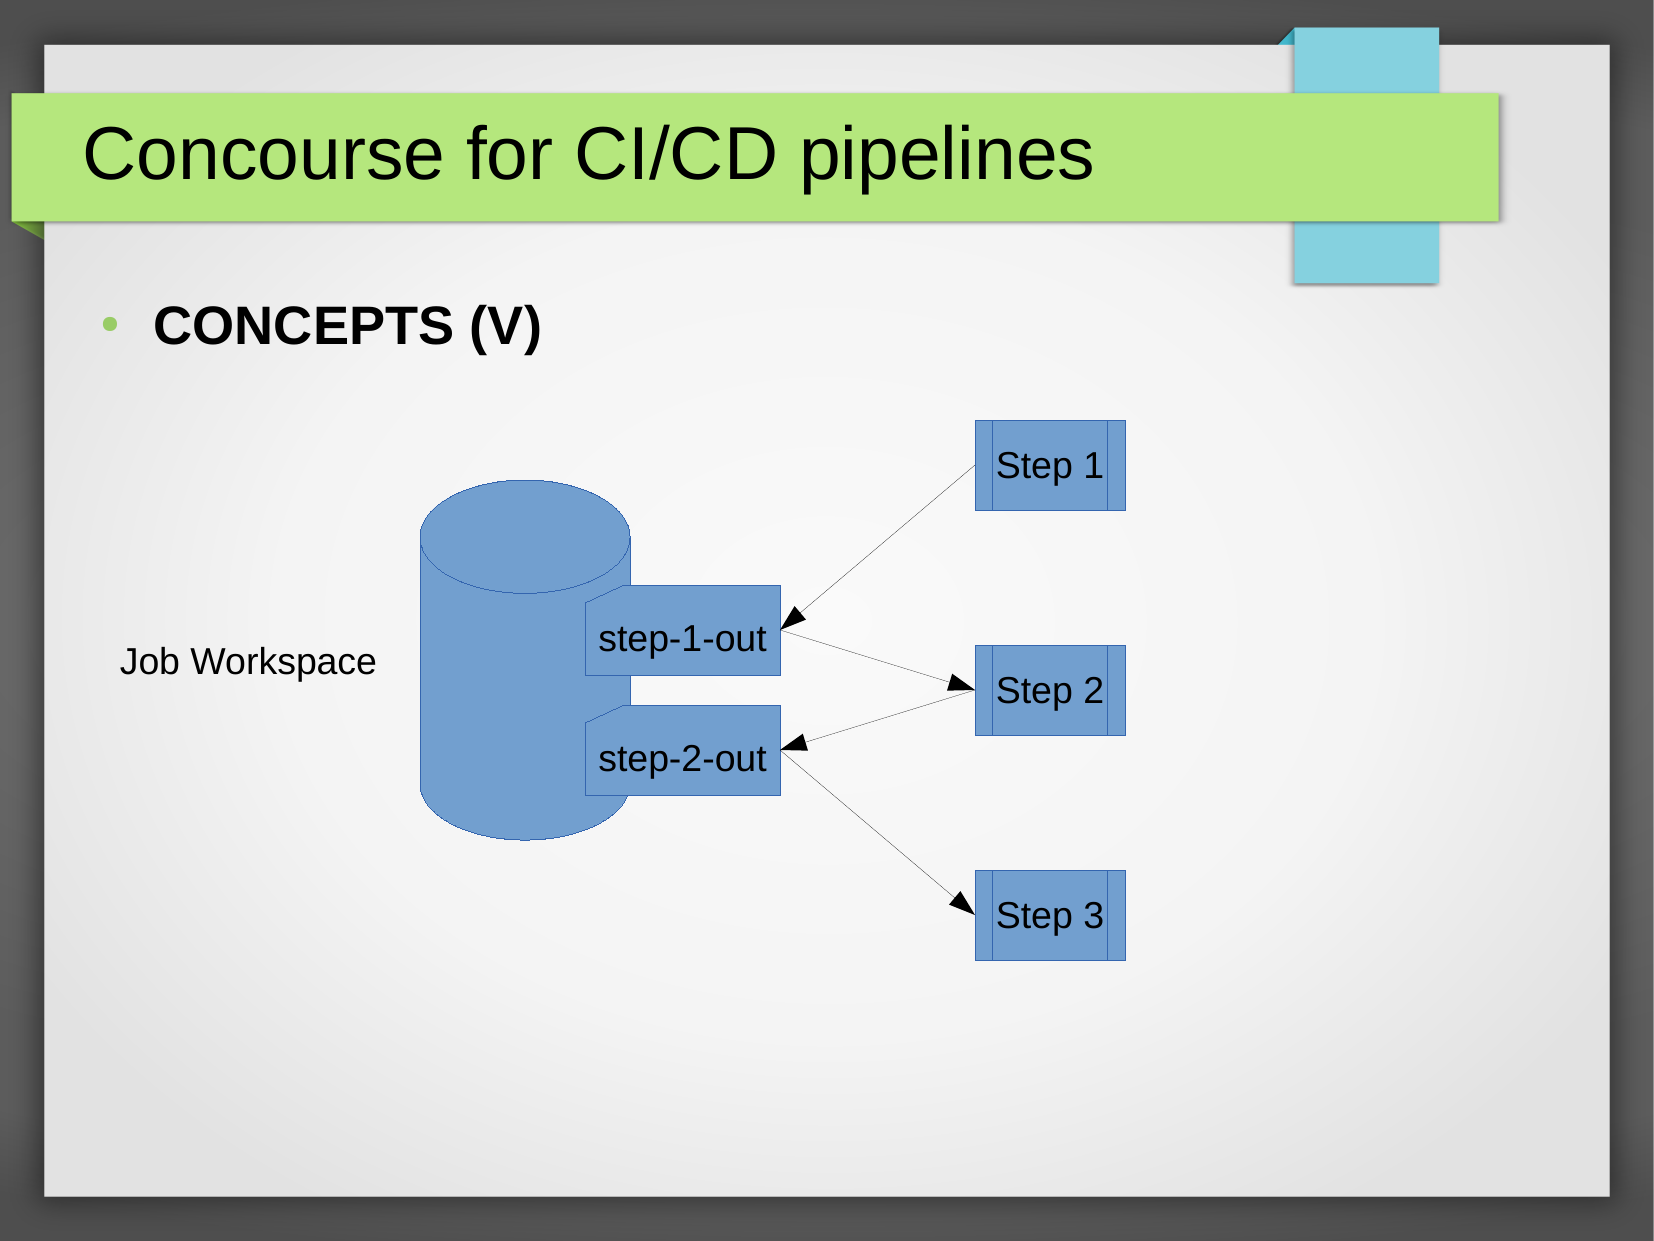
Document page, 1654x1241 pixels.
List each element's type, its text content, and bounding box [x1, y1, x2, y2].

text_box step-2-out [585, 705, 781, 796]
picture [0, 0, 1654, 1241]
text_box step-1-out [585, 585, 781, 676]
text_box [420, 480, 631, 841]
text_box Job Workspace [105, 633, 393, 691]
text_box Step 3 [975, 870, 1125, 961]
text_box Step 1 [975, 420, 1125, 511]
list CONCEPTS (V) [82, 295, 1571, 1015]
title Concourse for CI/CD pipelines [82, 94, 1264, 213]
text_box Step 2 [975, 645, 1125, 736]
